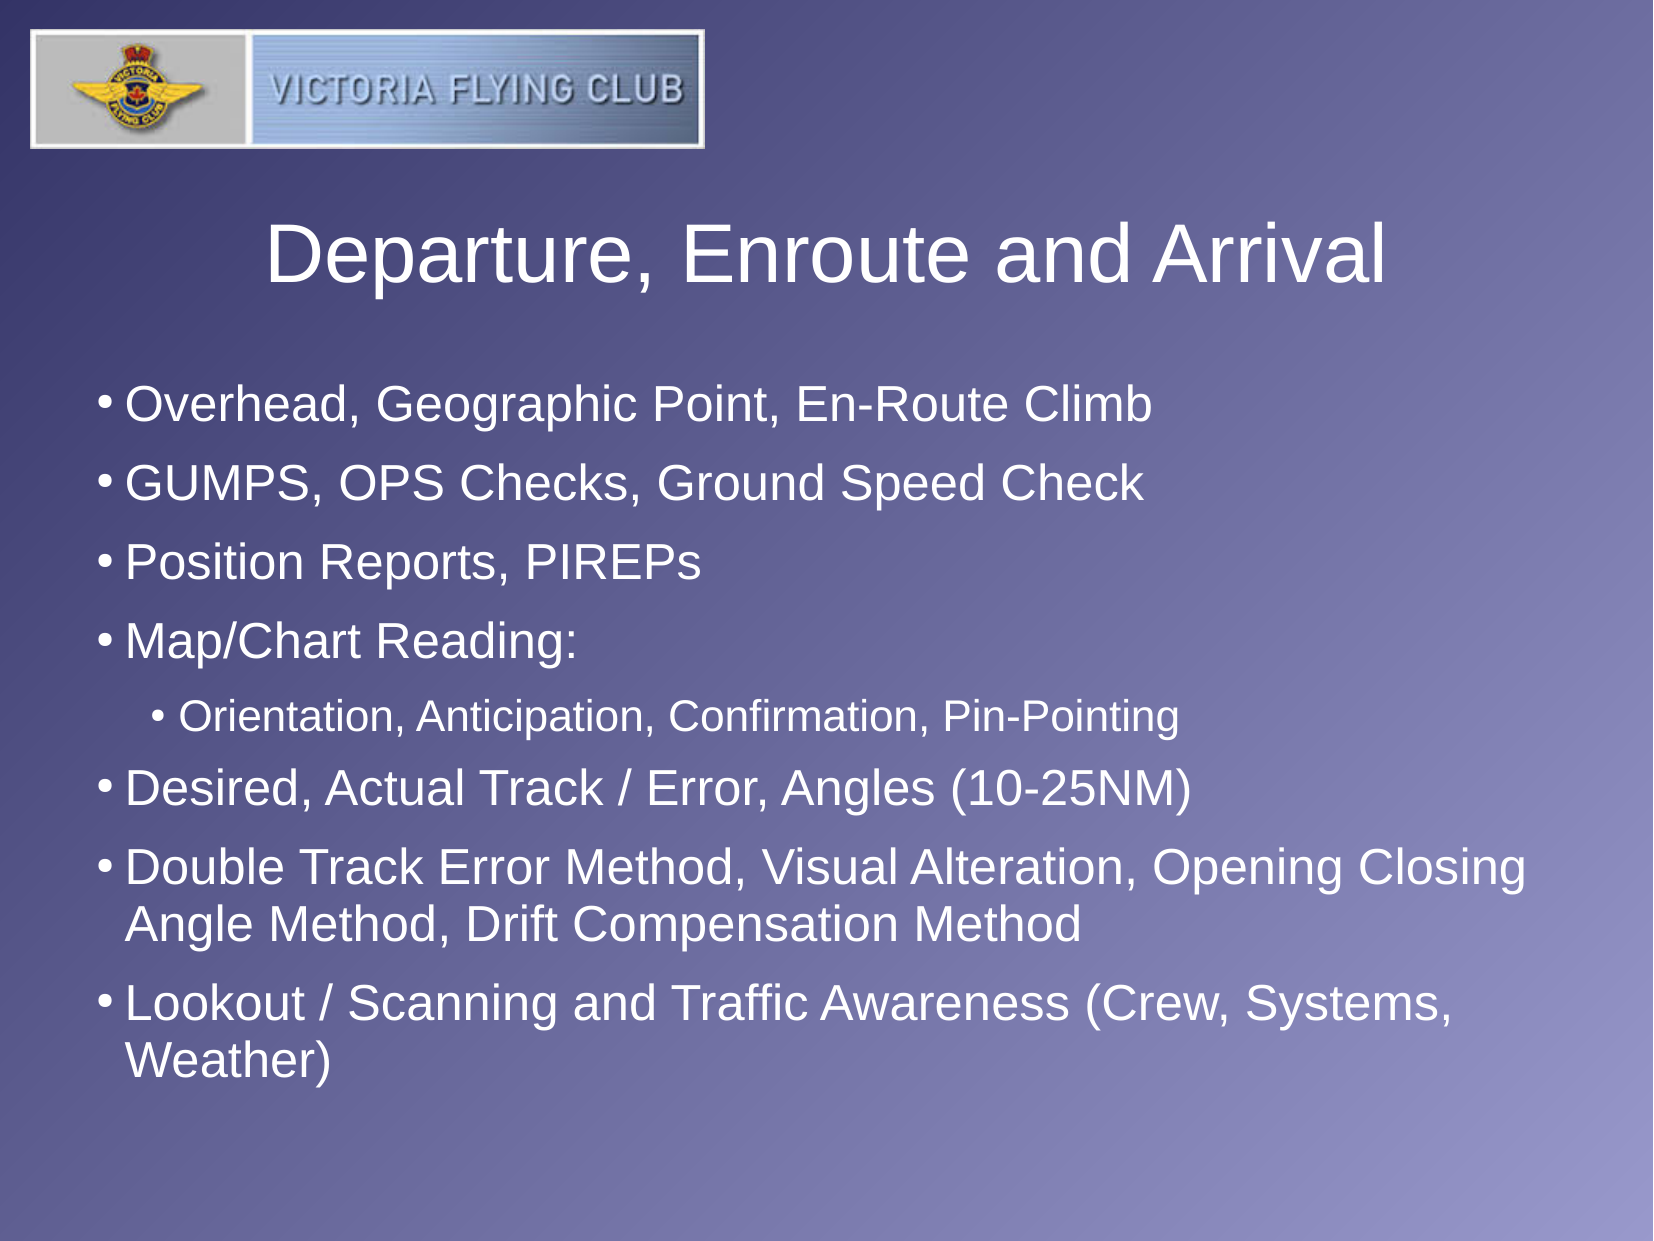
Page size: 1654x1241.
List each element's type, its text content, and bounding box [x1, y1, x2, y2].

list Overhead, Geographic Point, En-Route Climb GUMPS, OPS Checks, Ground Speed Check Position Reports, PIREPs Map/Chart Reading: Orientation, Anticipation, Confirmation, Pin-Pointing Desired, Actual Track / Error, Angles (10-25NM) Double Track Error Method, Visual Alteration, Opening Closing Angle Method, Drift Compensation Method Lookout / Scanning and Traffic Awareness (Crew, Systems, Weather) [82, 375, 1571, 1095]
title Departure, Enroute and Arrival [82, 150, 1571, 358]
picture [30, 29, 705, 149]
